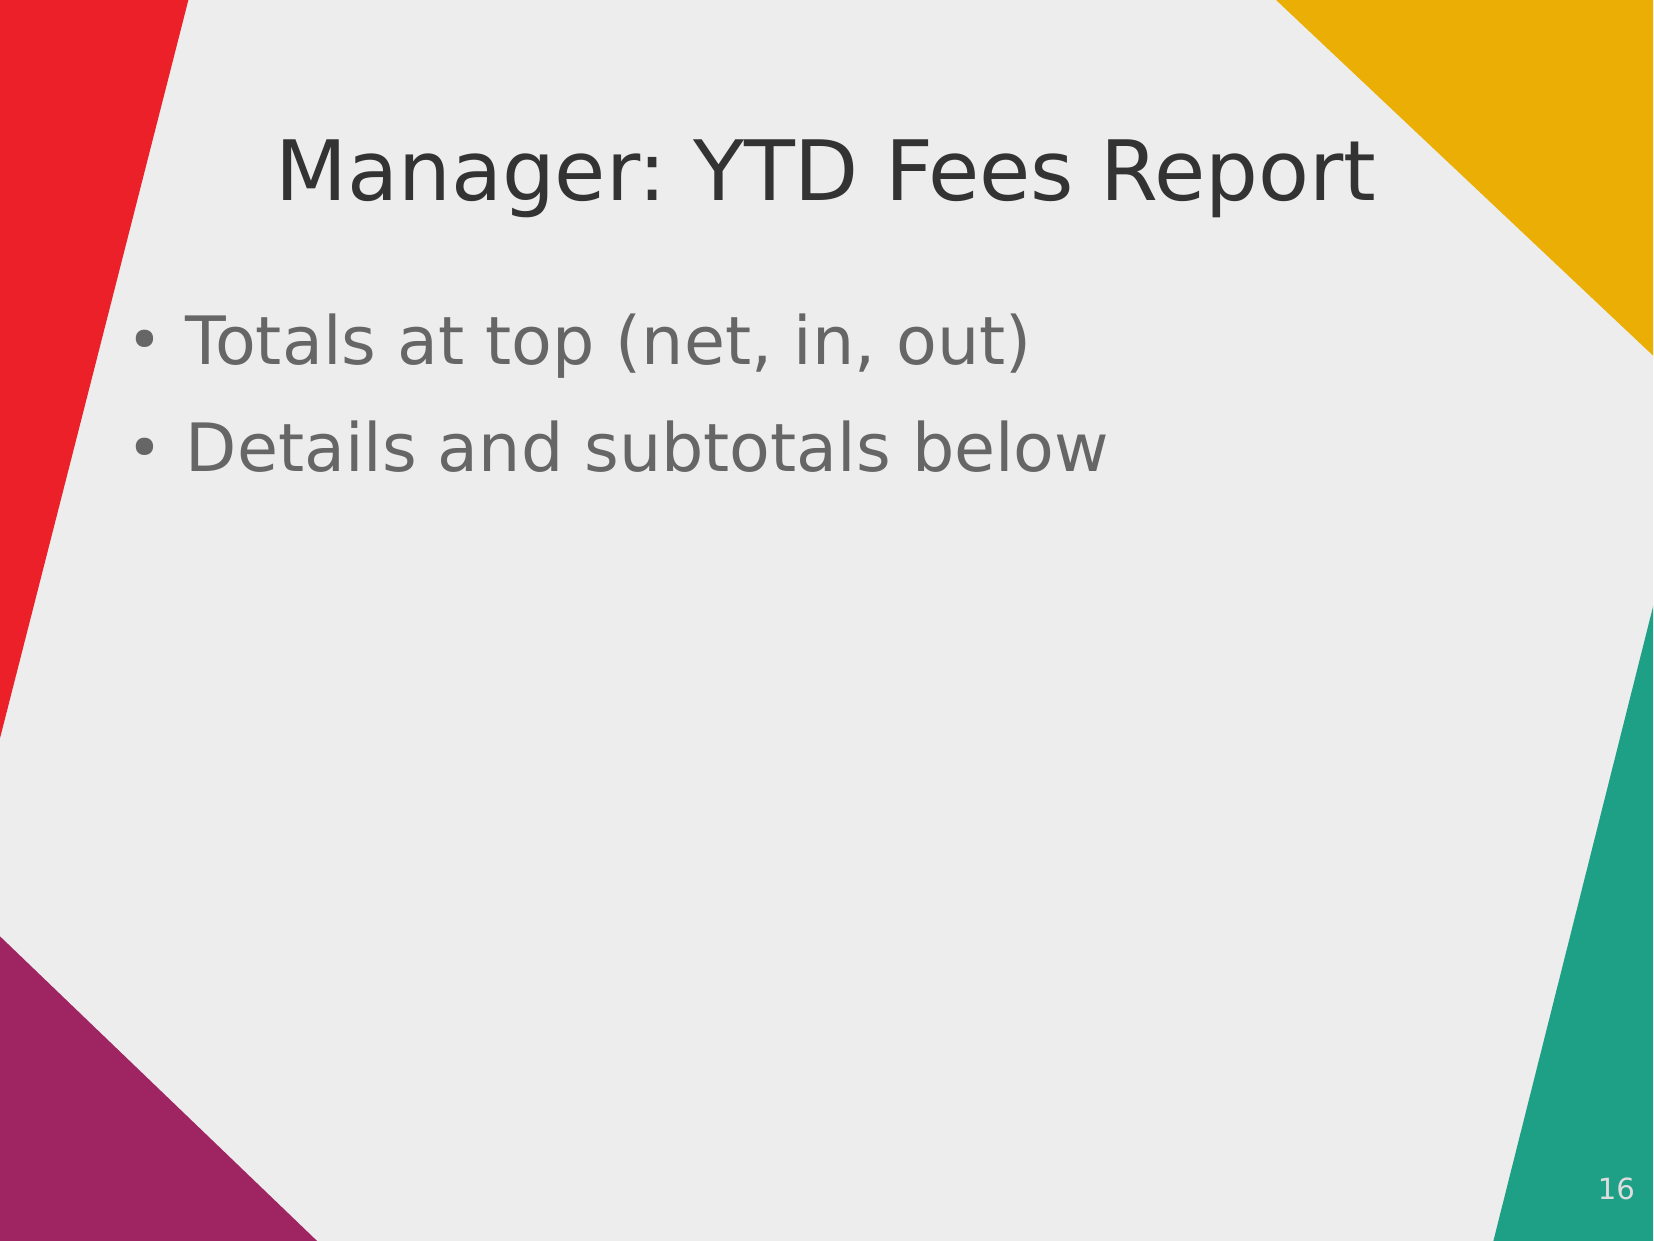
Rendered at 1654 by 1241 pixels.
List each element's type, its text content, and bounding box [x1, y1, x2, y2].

list Totals at top (net, in, out) Details and subtotals below [114, 302, 1539, 1033]
title Manager: YTD Fees Report [114, 73, 1539, 271]
